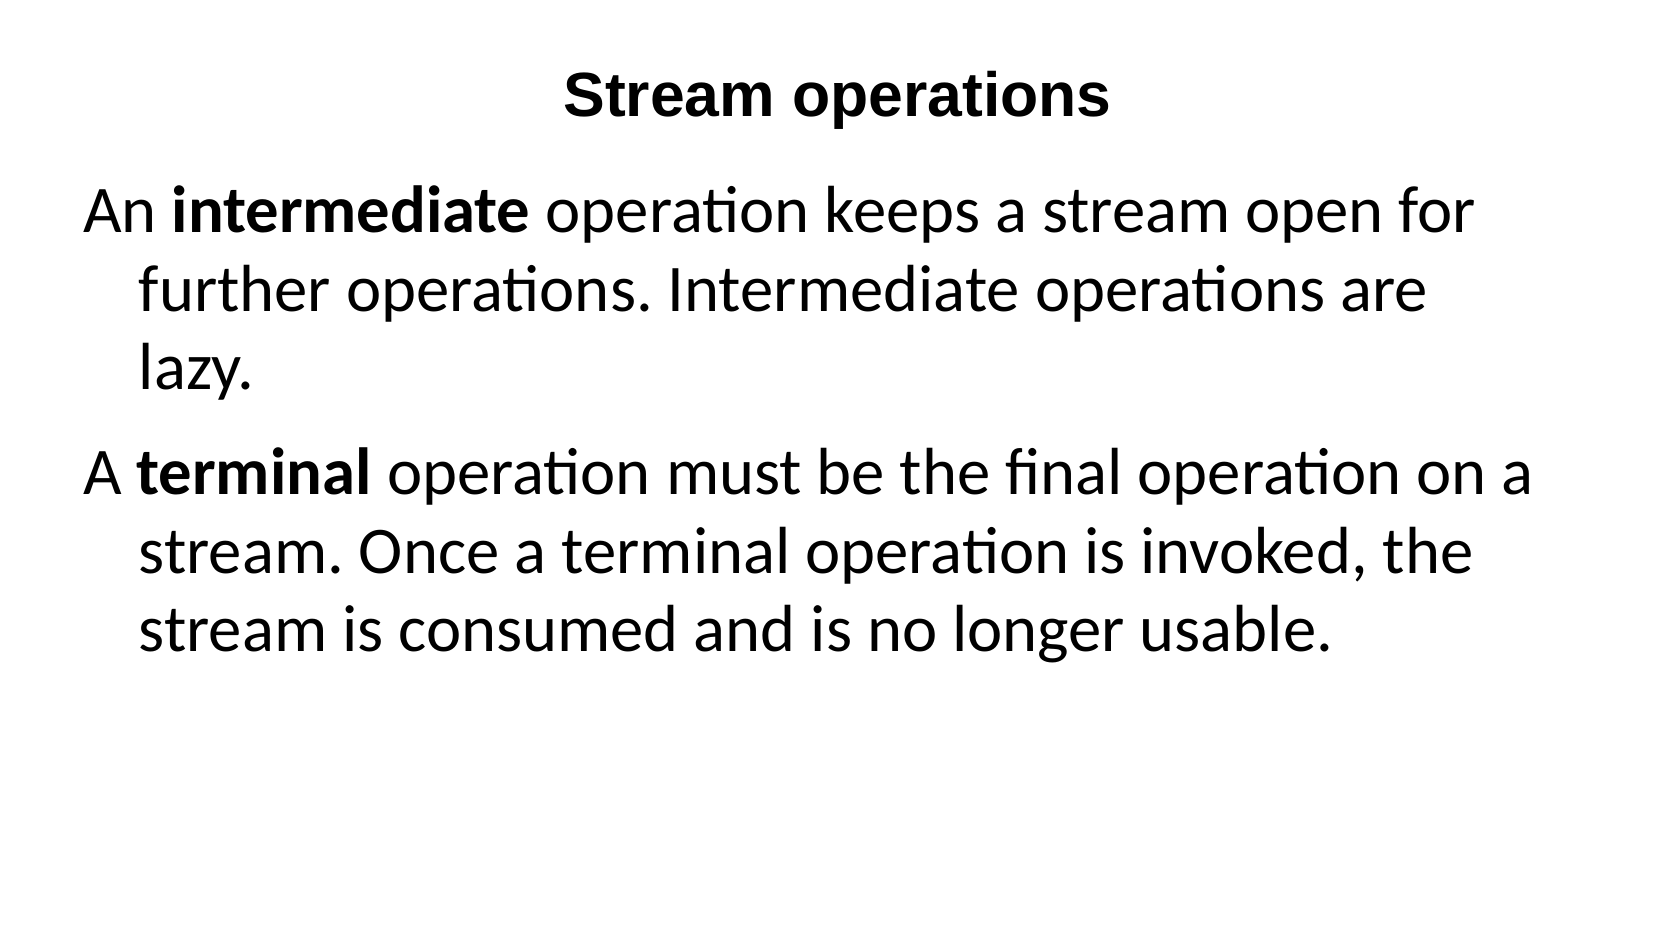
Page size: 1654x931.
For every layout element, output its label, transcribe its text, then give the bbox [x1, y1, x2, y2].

title Stream operations [82, 36, 1571, 146]
list An intermediate operation keeps a stream open for further operations. Intermediate operations are lazy. A terminal operation must be the final operation on a stream. Once a terminal operation is invoked, the stream is consumed and is no longer usable. [82, 168, 1538, 889]
